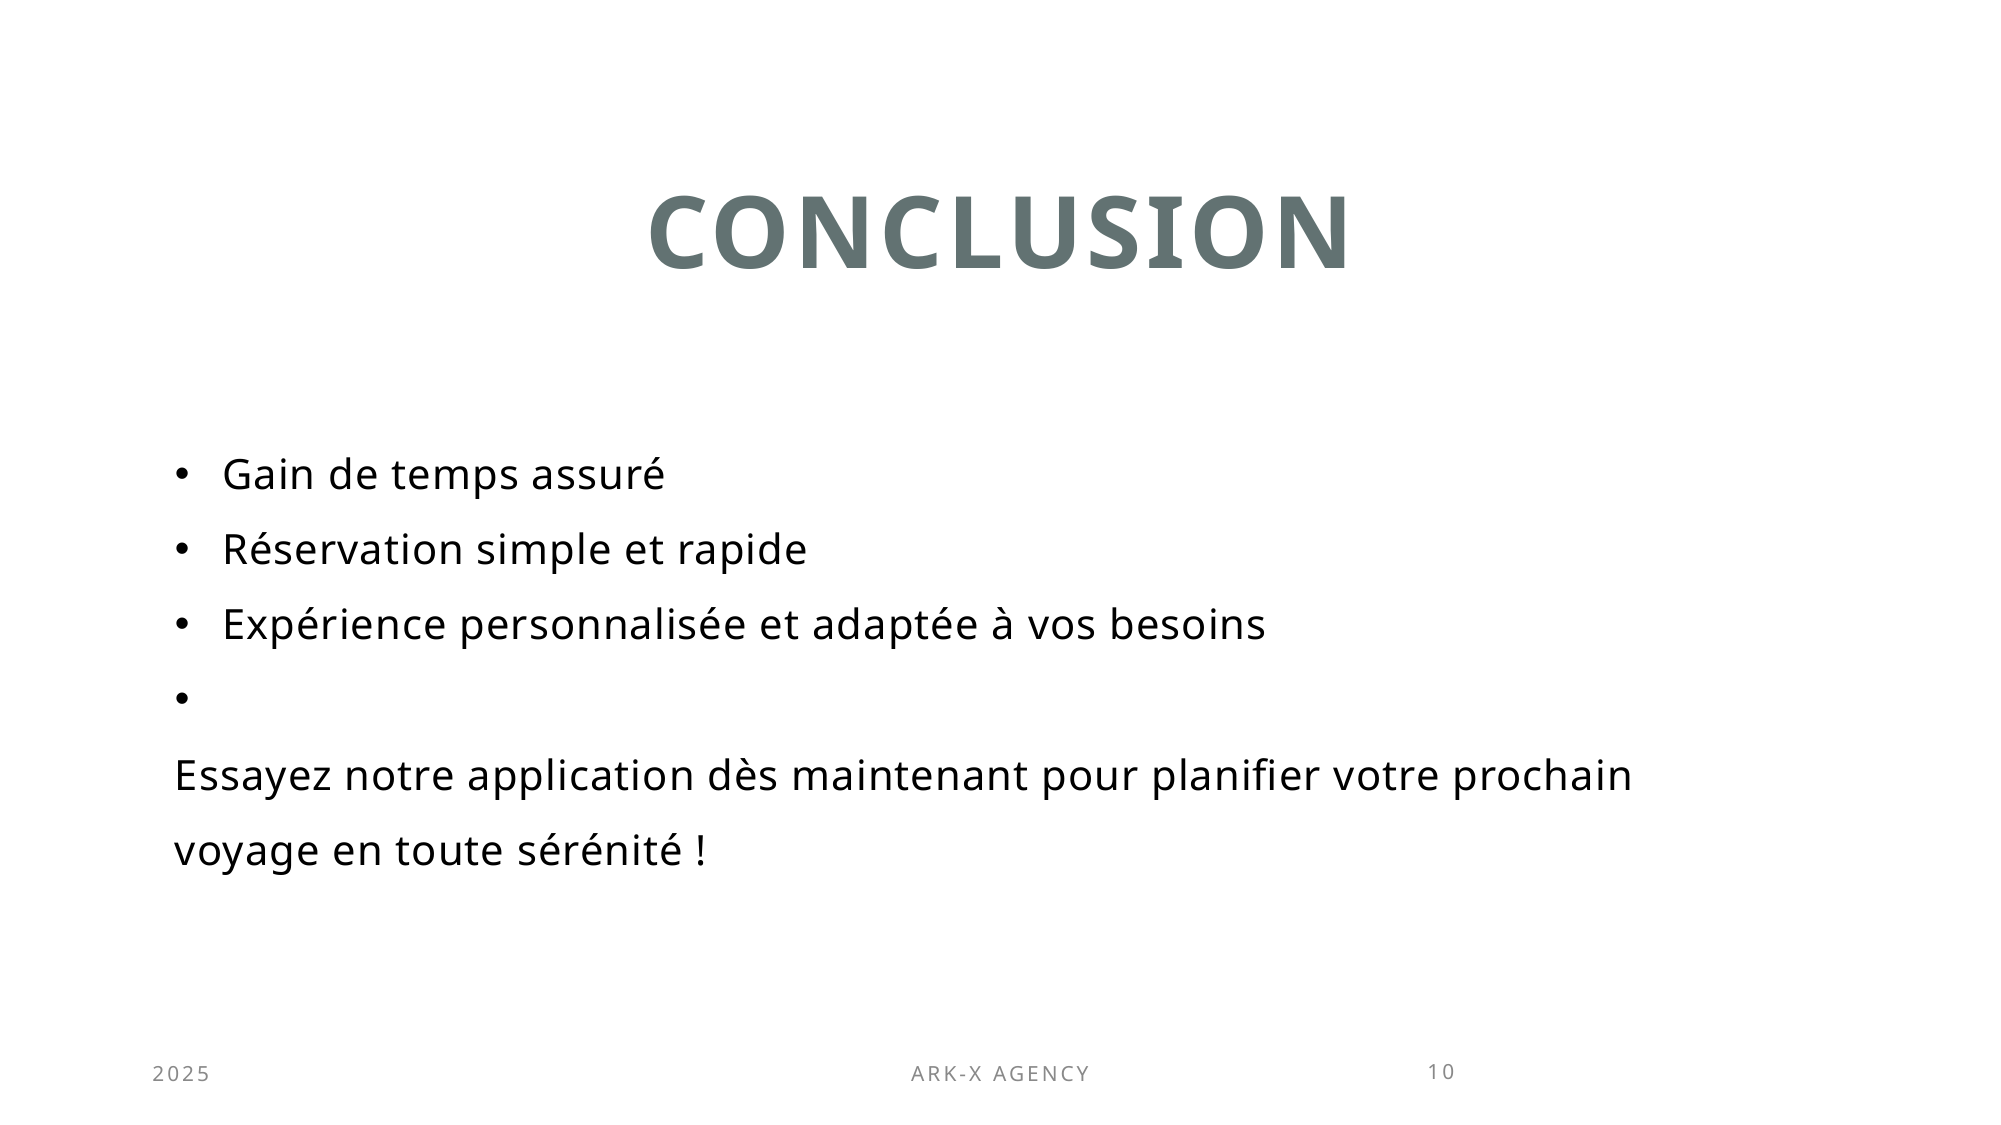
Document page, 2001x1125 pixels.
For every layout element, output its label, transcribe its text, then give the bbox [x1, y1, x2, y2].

text_box Ark-x agency [662, 1042, 1338, 1103]
text_box 2025 [137, 1042, 588, 1103]
list Gain de temps assuré Réservation simple et rapide Expérience personnalisée et adaptée à vos besoins Essayez notre application dès maintenant pour planifier votre prochain voyage en toute sérénité ! [160, 415, 1777, 920]
text_box 3 [1412, 1042, 1863, 1103]
title Conclusion [458, 175, 1542, 293]
